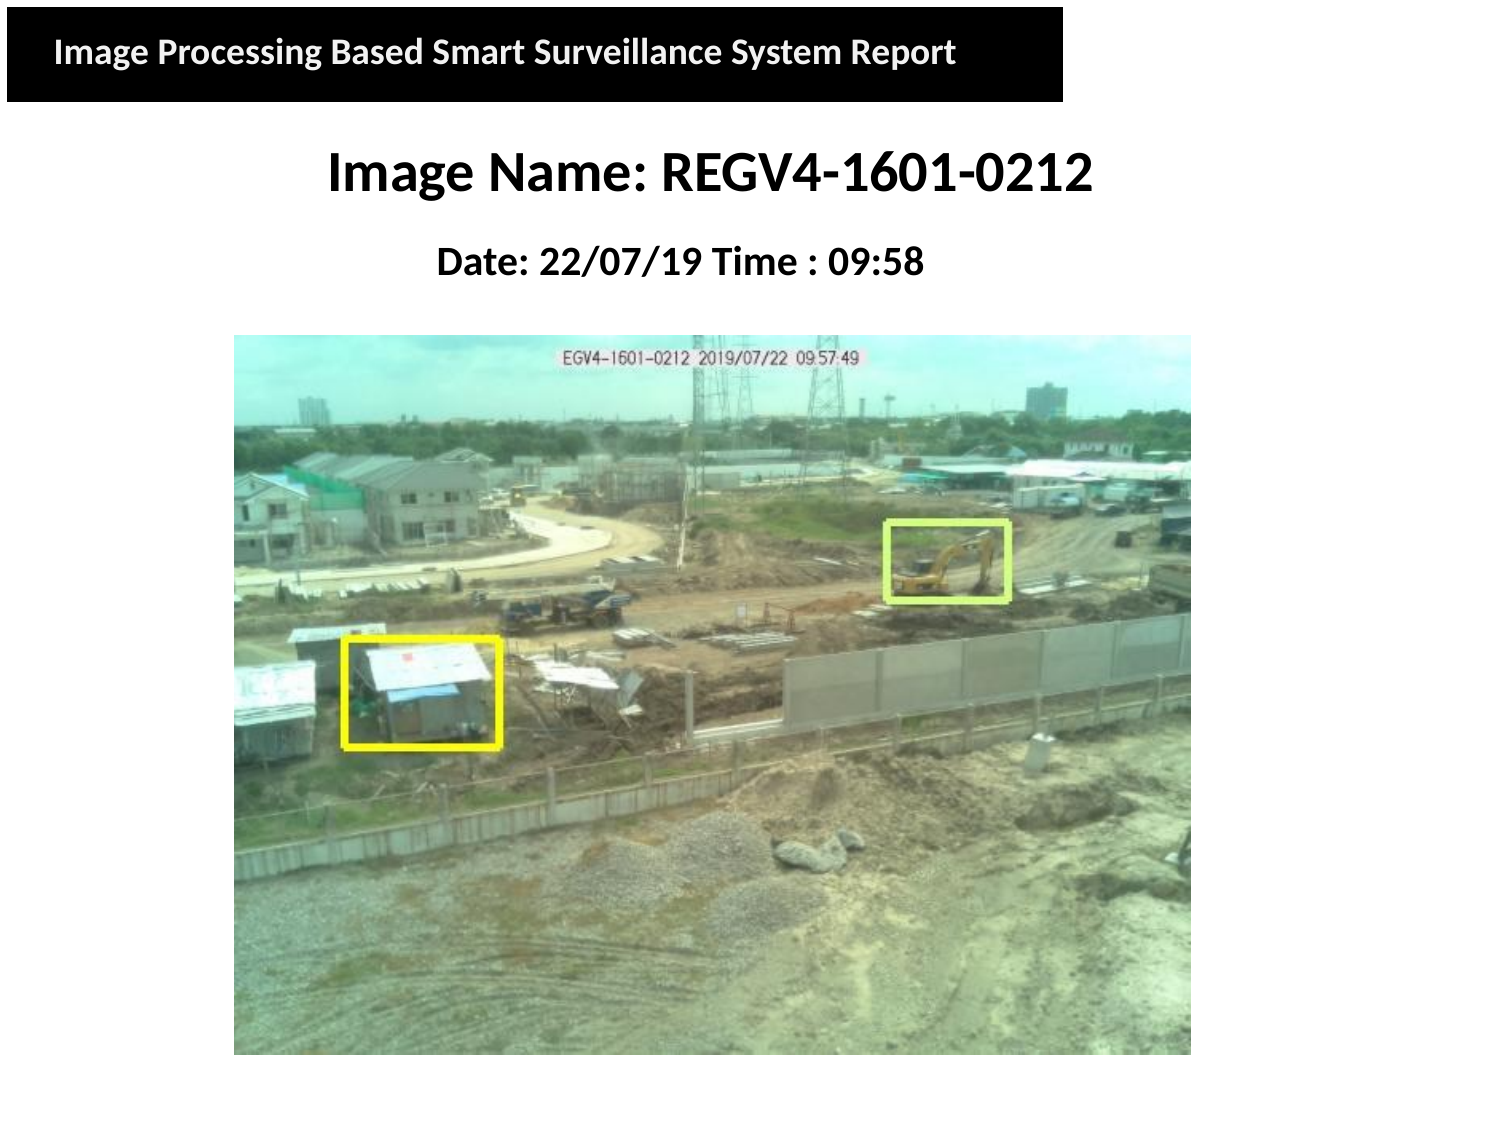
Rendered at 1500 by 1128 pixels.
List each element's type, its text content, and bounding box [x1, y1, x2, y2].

picture [7, 7, 1063, 102]
picture [234, 335, 1191, 1055]
text_box Image Name: REGV4-1601-0212 [312, 140, 1251, 335]
text_box Date: 22/07/19 Time : 09:58 [421, 234, 1360, 547]
text_box Image Processing Based Smart Surveillance System Report [39, 23, 977, 180]
